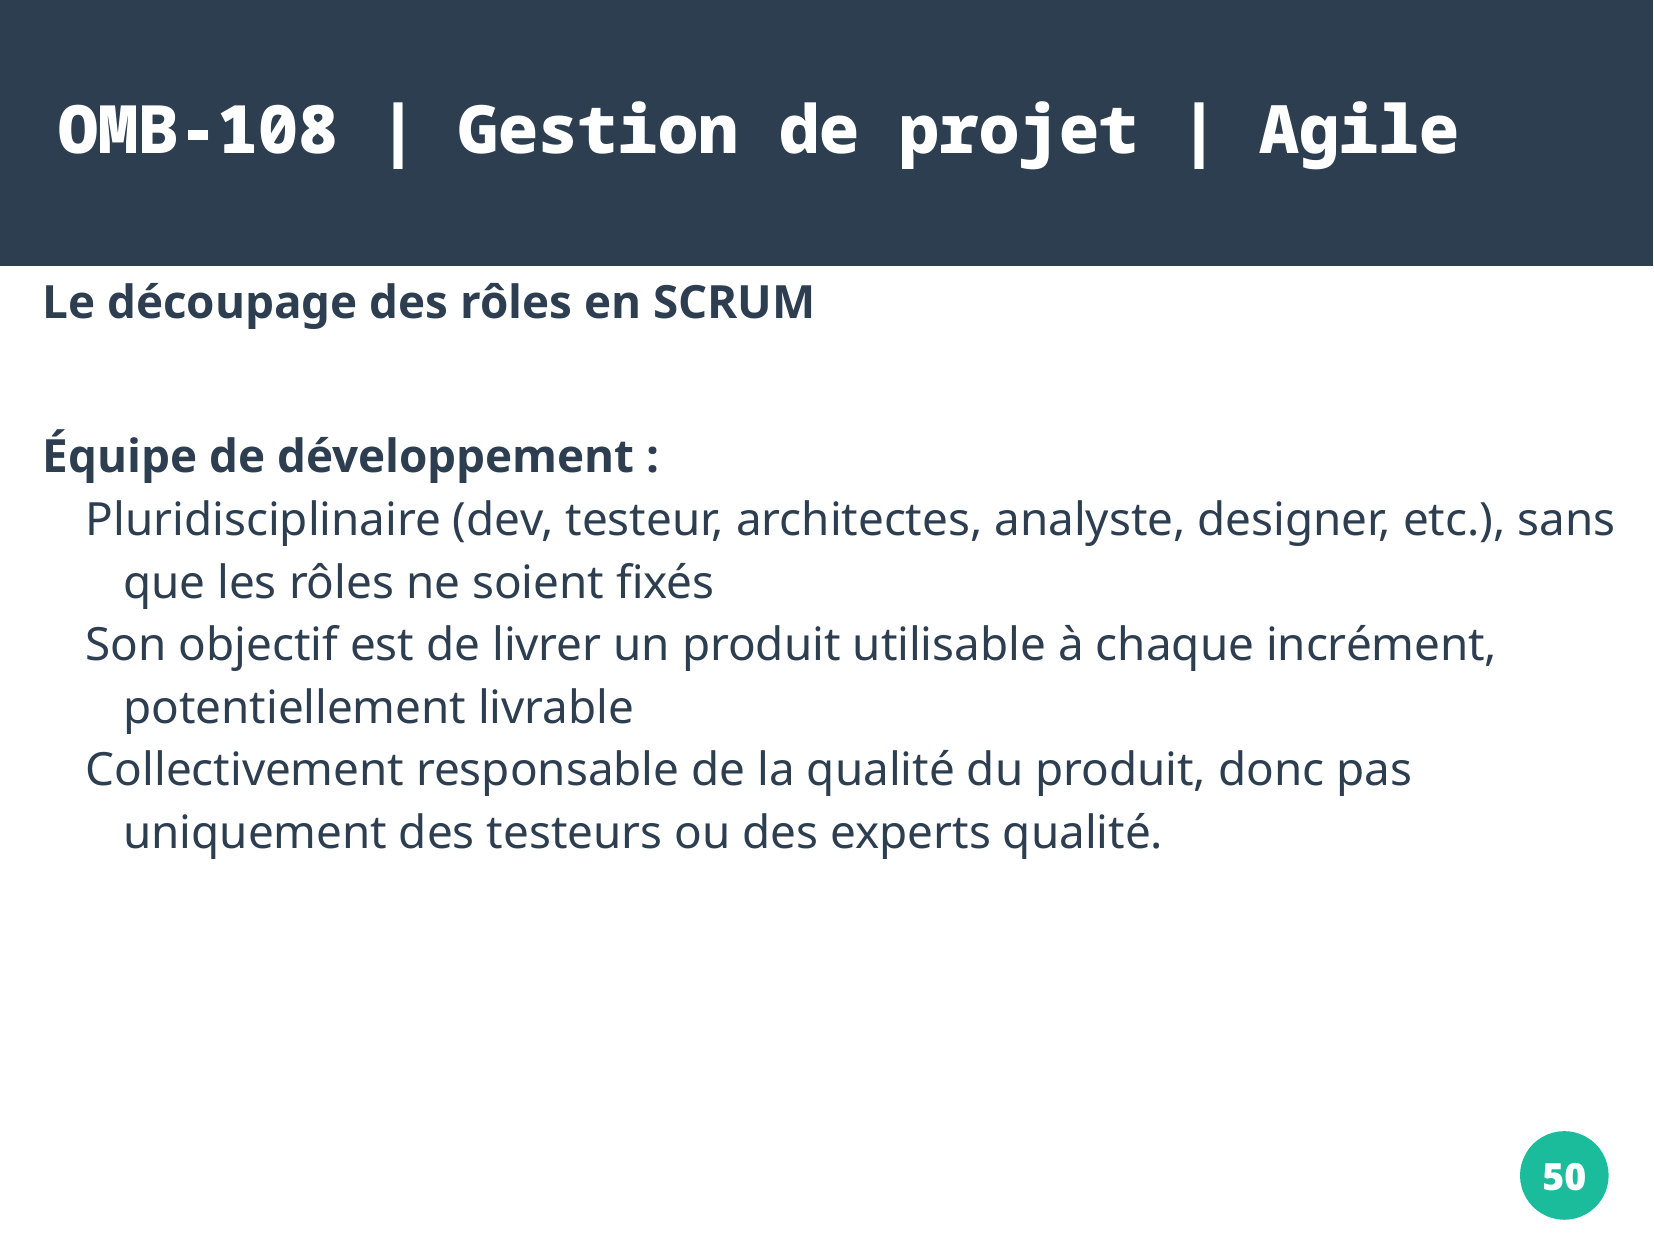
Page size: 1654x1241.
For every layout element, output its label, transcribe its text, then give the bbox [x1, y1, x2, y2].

title OMB-108 | Gestion de projet | Agile [58, 49, 1594, 207]
list Le découpage des rôles en SCRUM Équipe de développement : Pluridisciplinaire (dev, testeur, architectes, analyste, designer, etc.), sans que les rôles ne soient fixés Son objectif est de livrer un produit utilisable à chaque incrément, potentiellement livrable Collectivement responsable de la qualité du produit, donc pas uniquement des testeurs ou des experts qualité. [42, 269, 1622, 1216]
